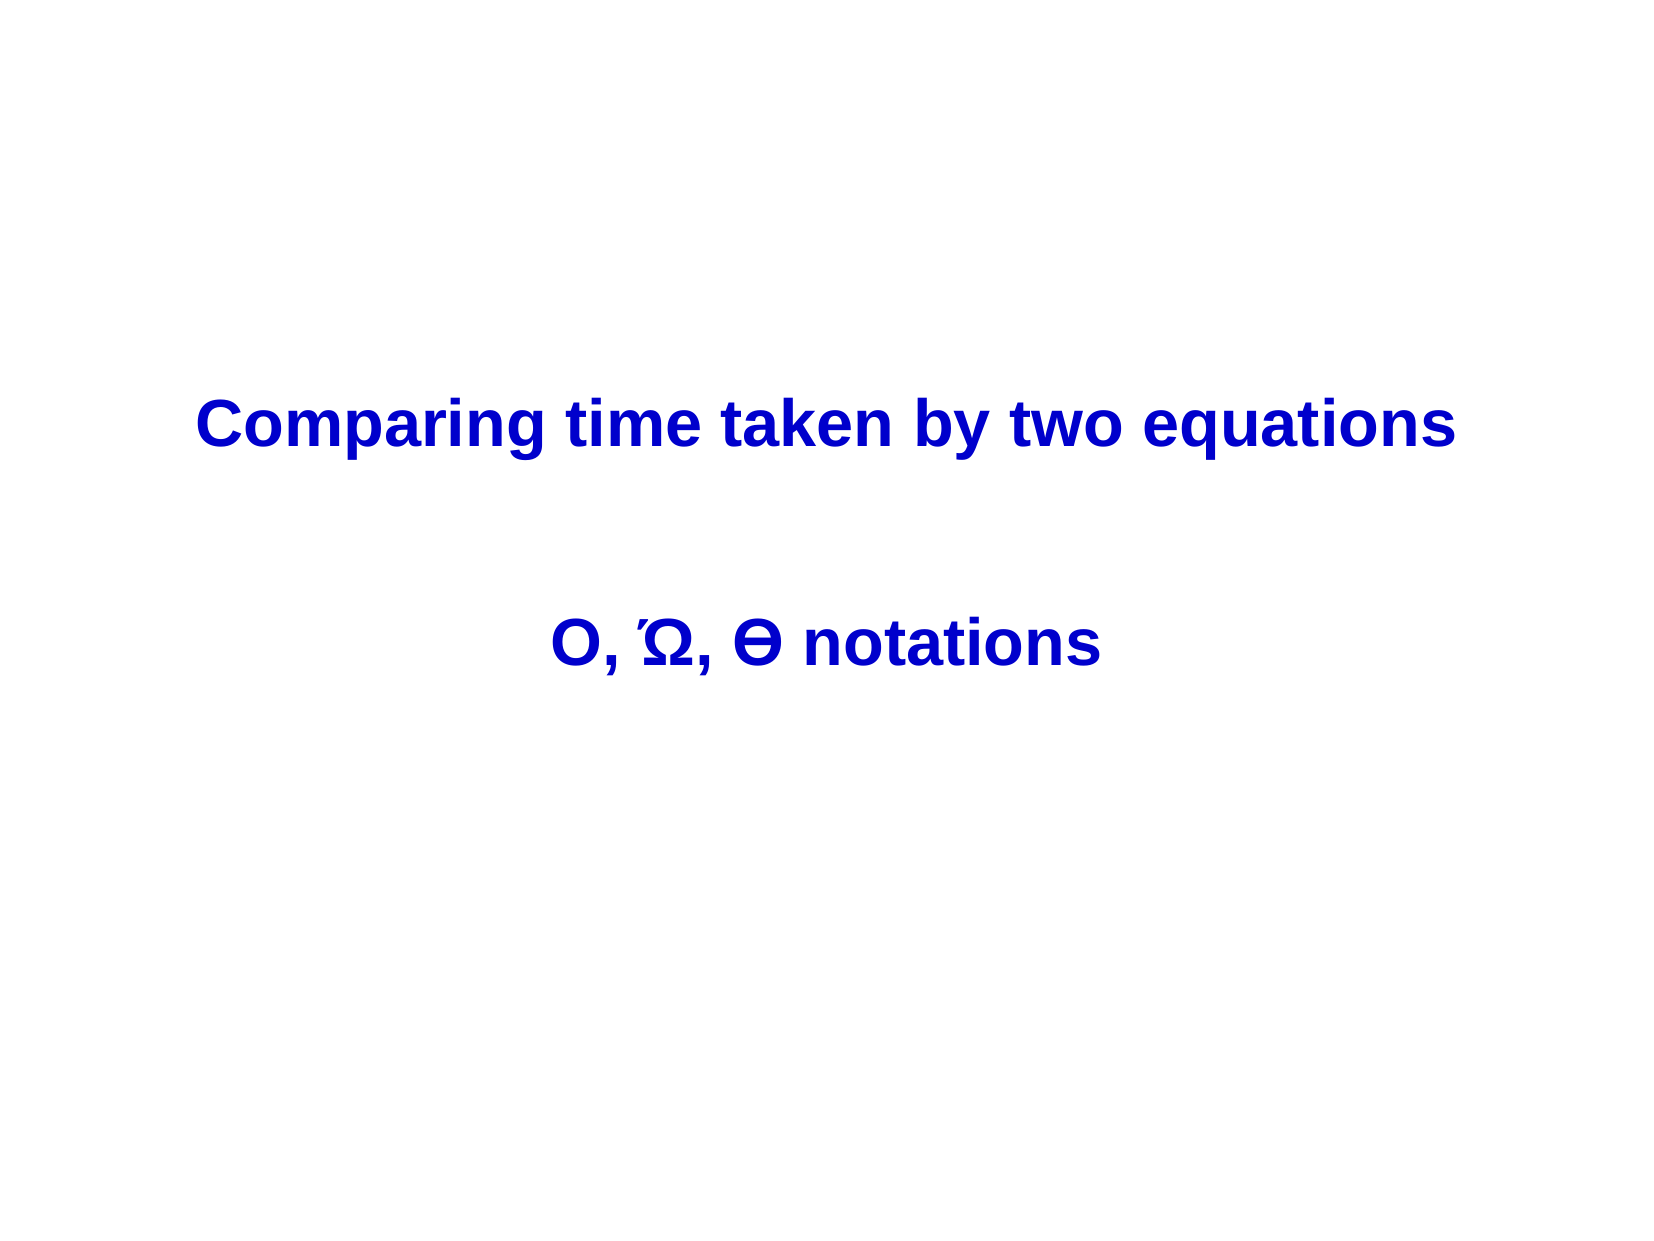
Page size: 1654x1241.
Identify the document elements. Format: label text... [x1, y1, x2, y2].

subtitle Comparing time taken by two equations O, Ώ, Ɵ notations [82, 49, 1571, 1010]
